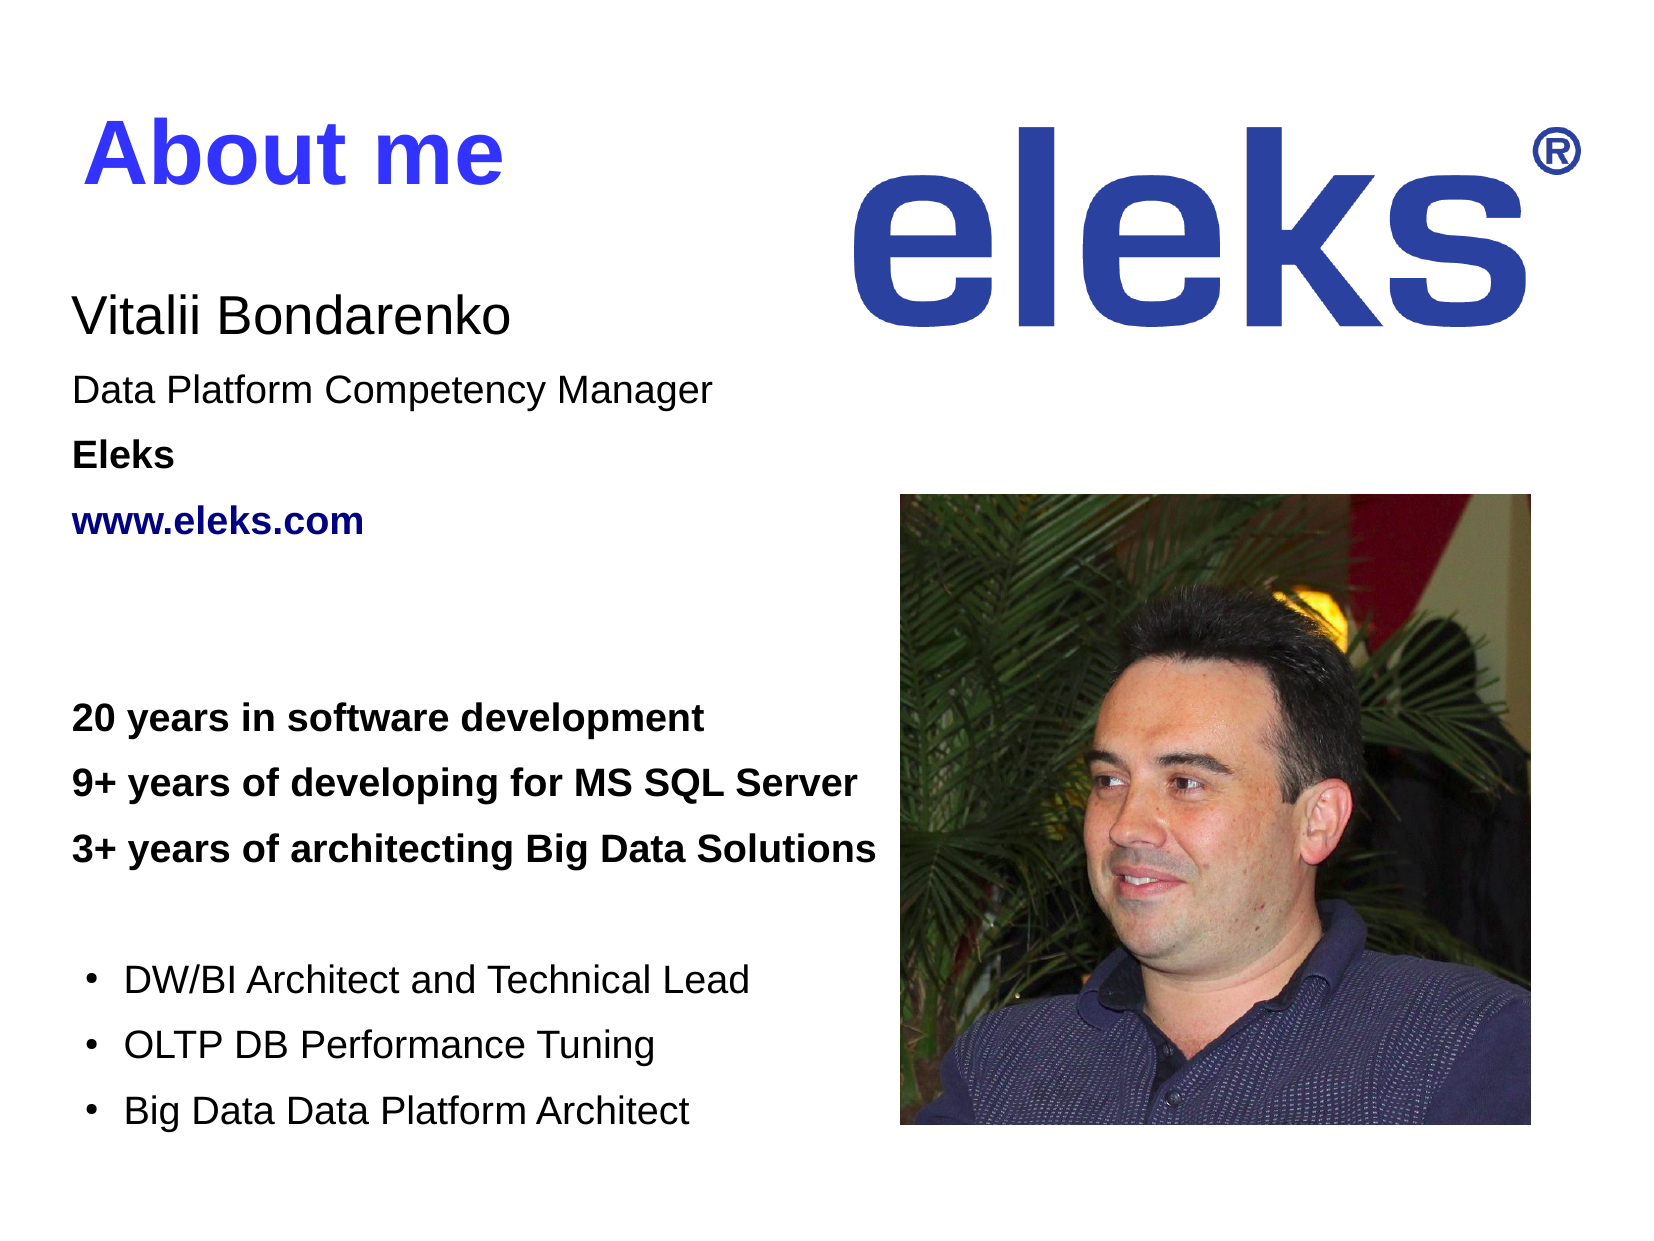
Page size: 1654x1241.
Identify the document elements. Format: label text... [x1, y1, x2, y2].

picture [900, 494, 1531, 1126]
list Vitalii Bondarenko Data Platform Competency Manager Eleks www.eleks.com 20 years in software development 9+ years of developing for MS SQL Server 3+ years of architecting Big Data Solutions DW/BI Architect and Technical Lead OLTP DB Performance Tuning Big Data Data Platform Architect [71, 285, 1216, 1141]
picture [843, 104, 1591, 350]
title About me [82, 49, 1571, 257]
